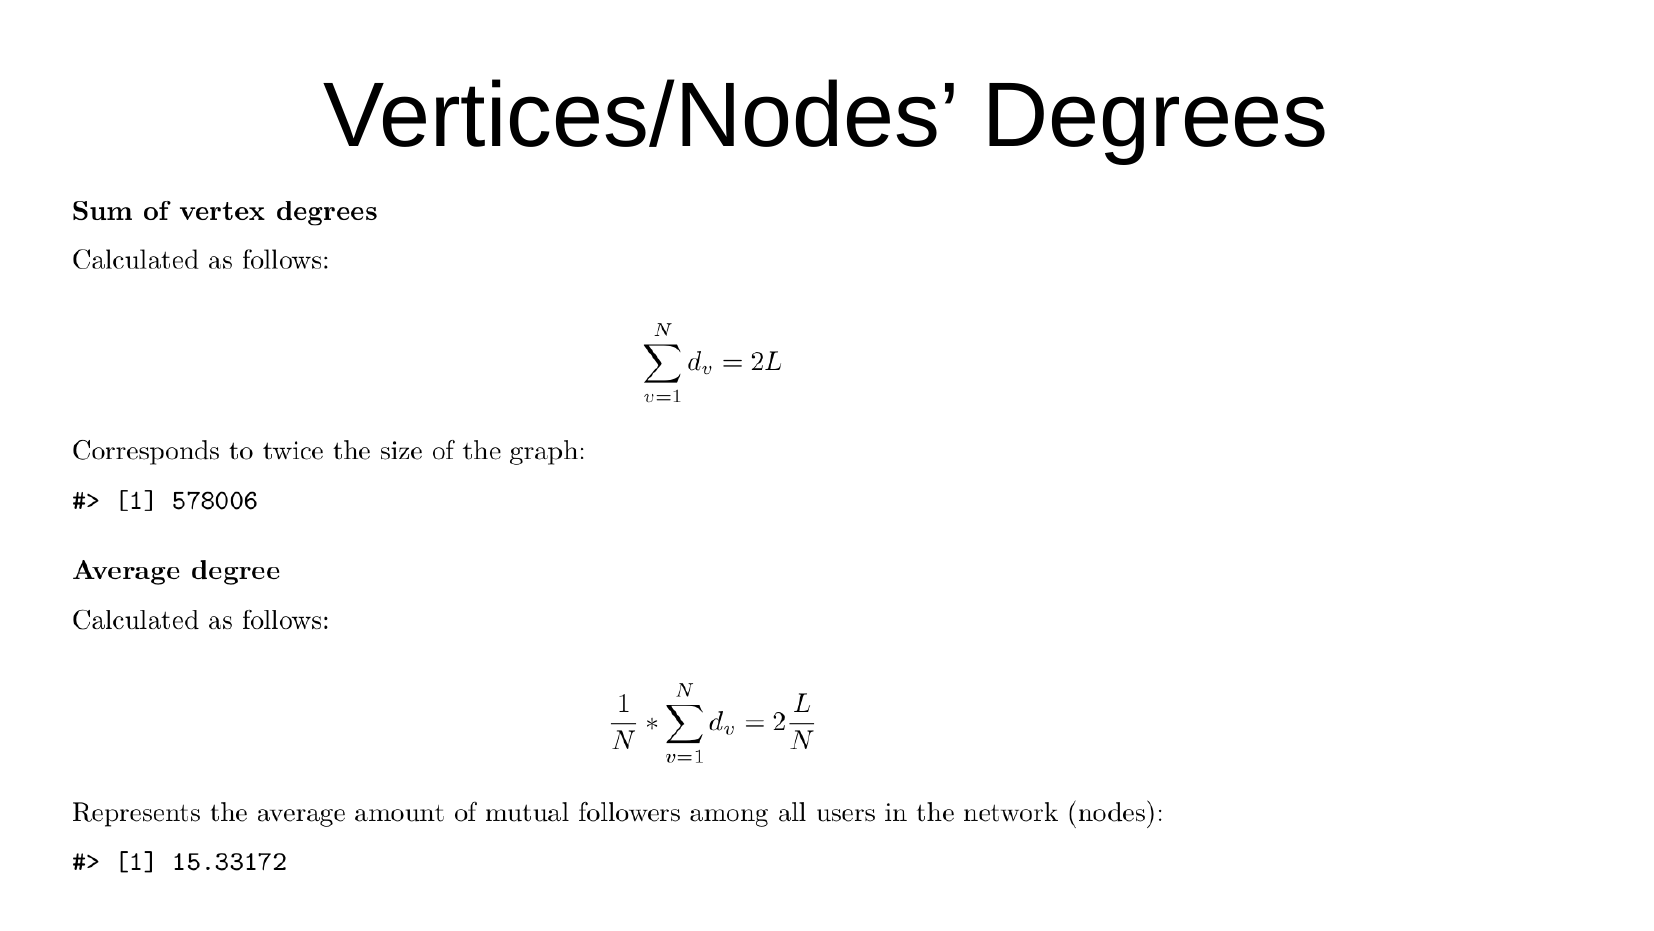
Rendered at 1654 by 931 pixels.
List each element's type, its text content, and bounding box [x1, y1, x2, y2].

picture [45, 178, 1198, 916]
title Vertices/Nodes’ Degrees [82, 37, 1571, 193]
